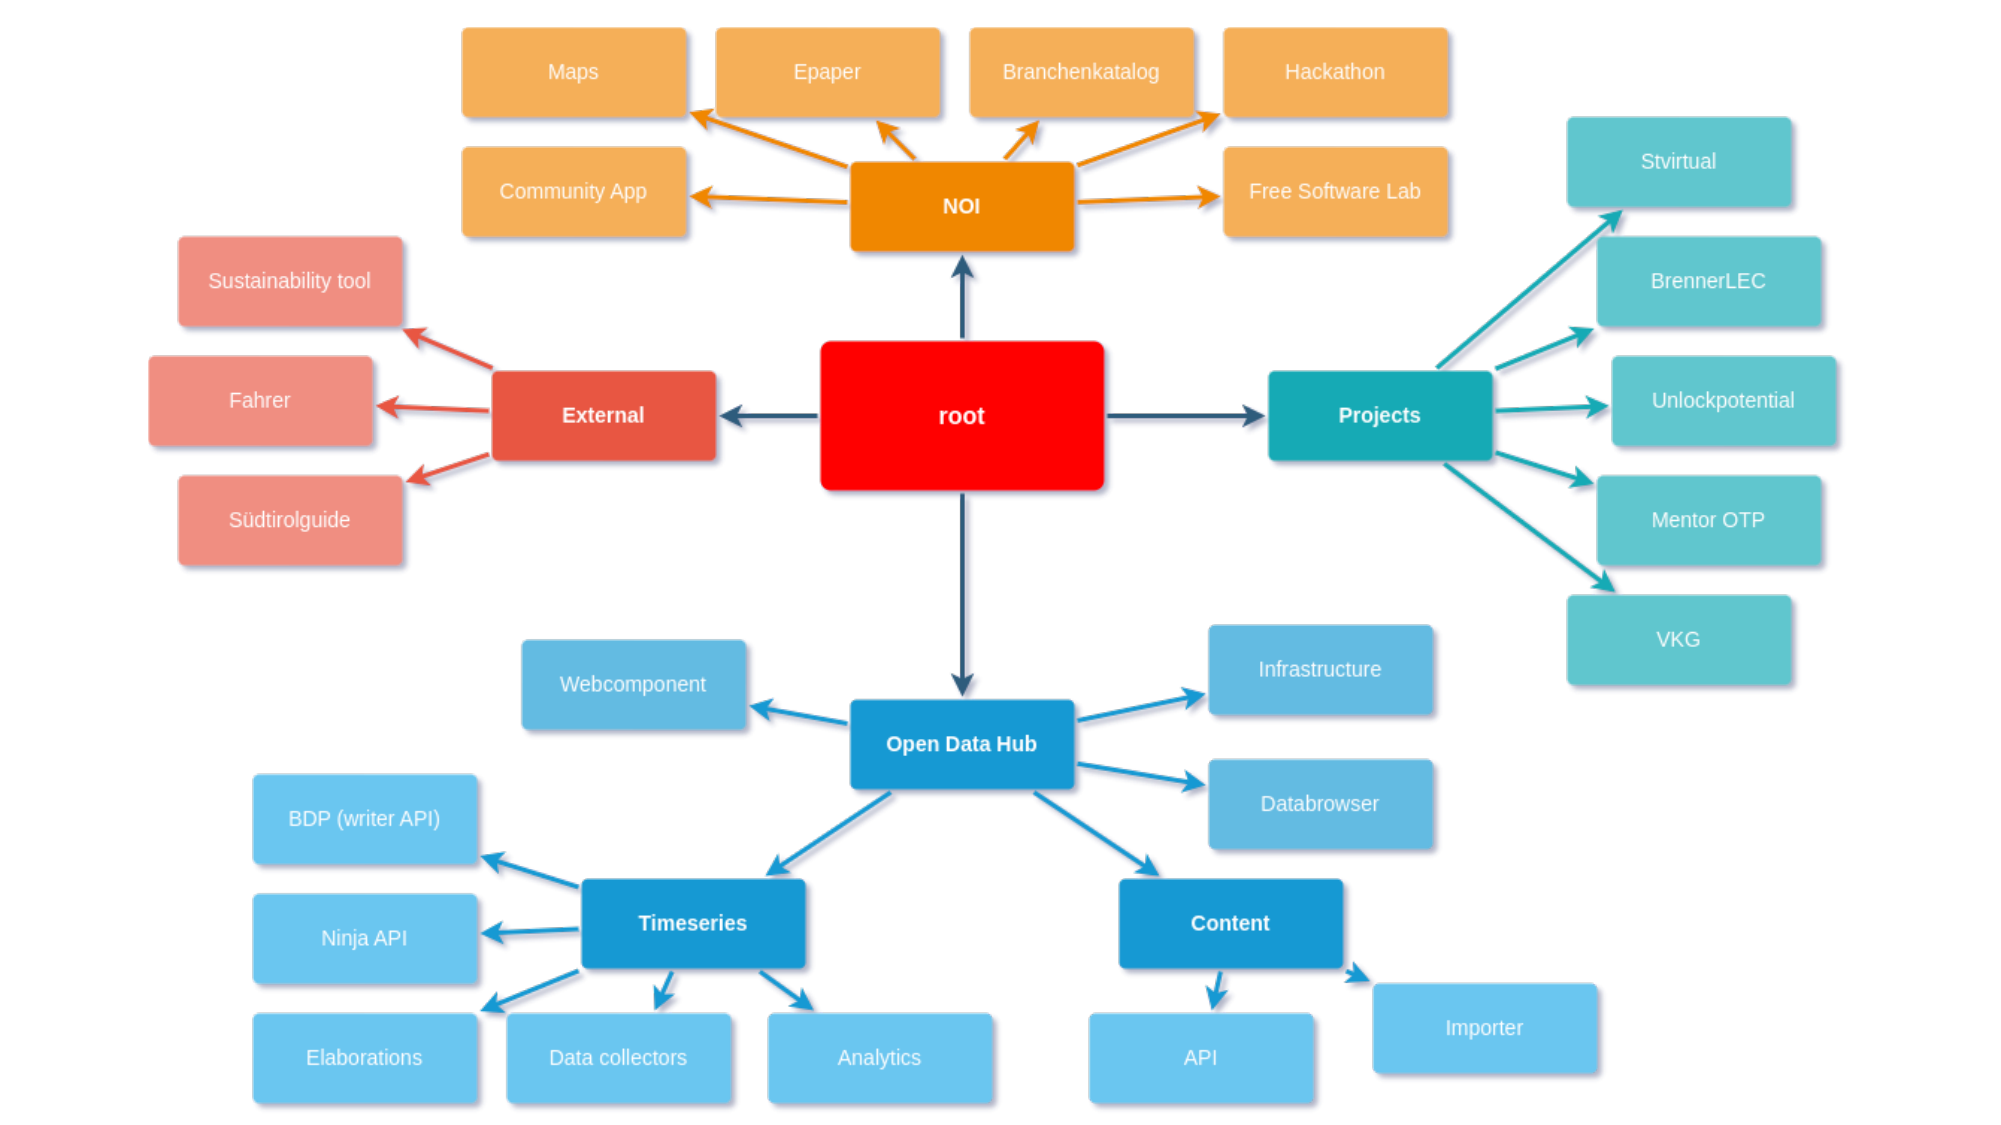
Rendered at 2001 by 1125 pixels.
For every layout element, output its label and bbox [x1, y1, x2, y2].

picture [148, 27, 1852, 1119]
